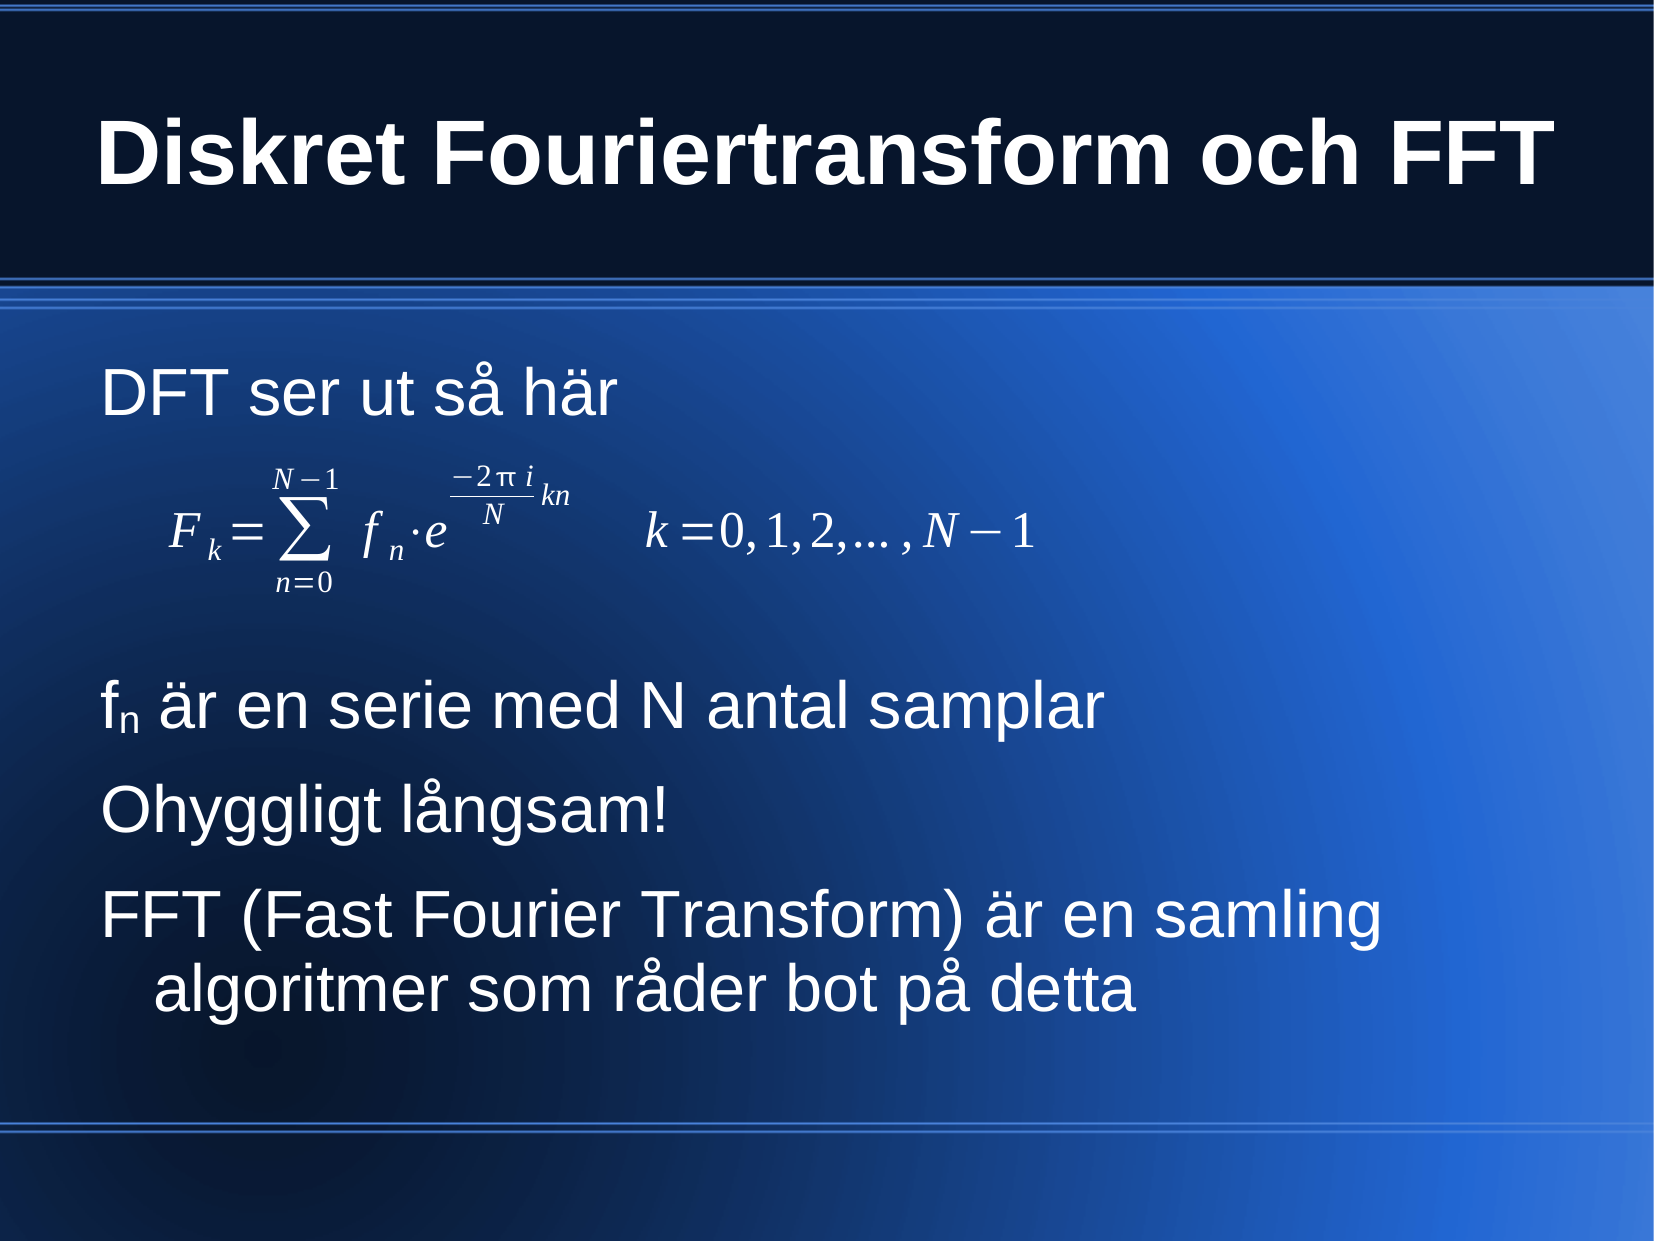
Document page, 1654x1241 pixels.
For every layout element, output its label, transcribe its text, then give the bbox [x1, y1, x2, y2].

list DFT ser ut så här fn är en serie med N antal samplar Ohyggligt långsam! FFT (Fast Fourier Transform) är en samling algoritmer som råder bot på detta [82, 355, 1571, 1049]
chart [152, 460, 1048, 601]
title Diskret Fouriertransform och FFT [82, 56, 1571, 250]
picture [0, 0, 1654, 1241]
